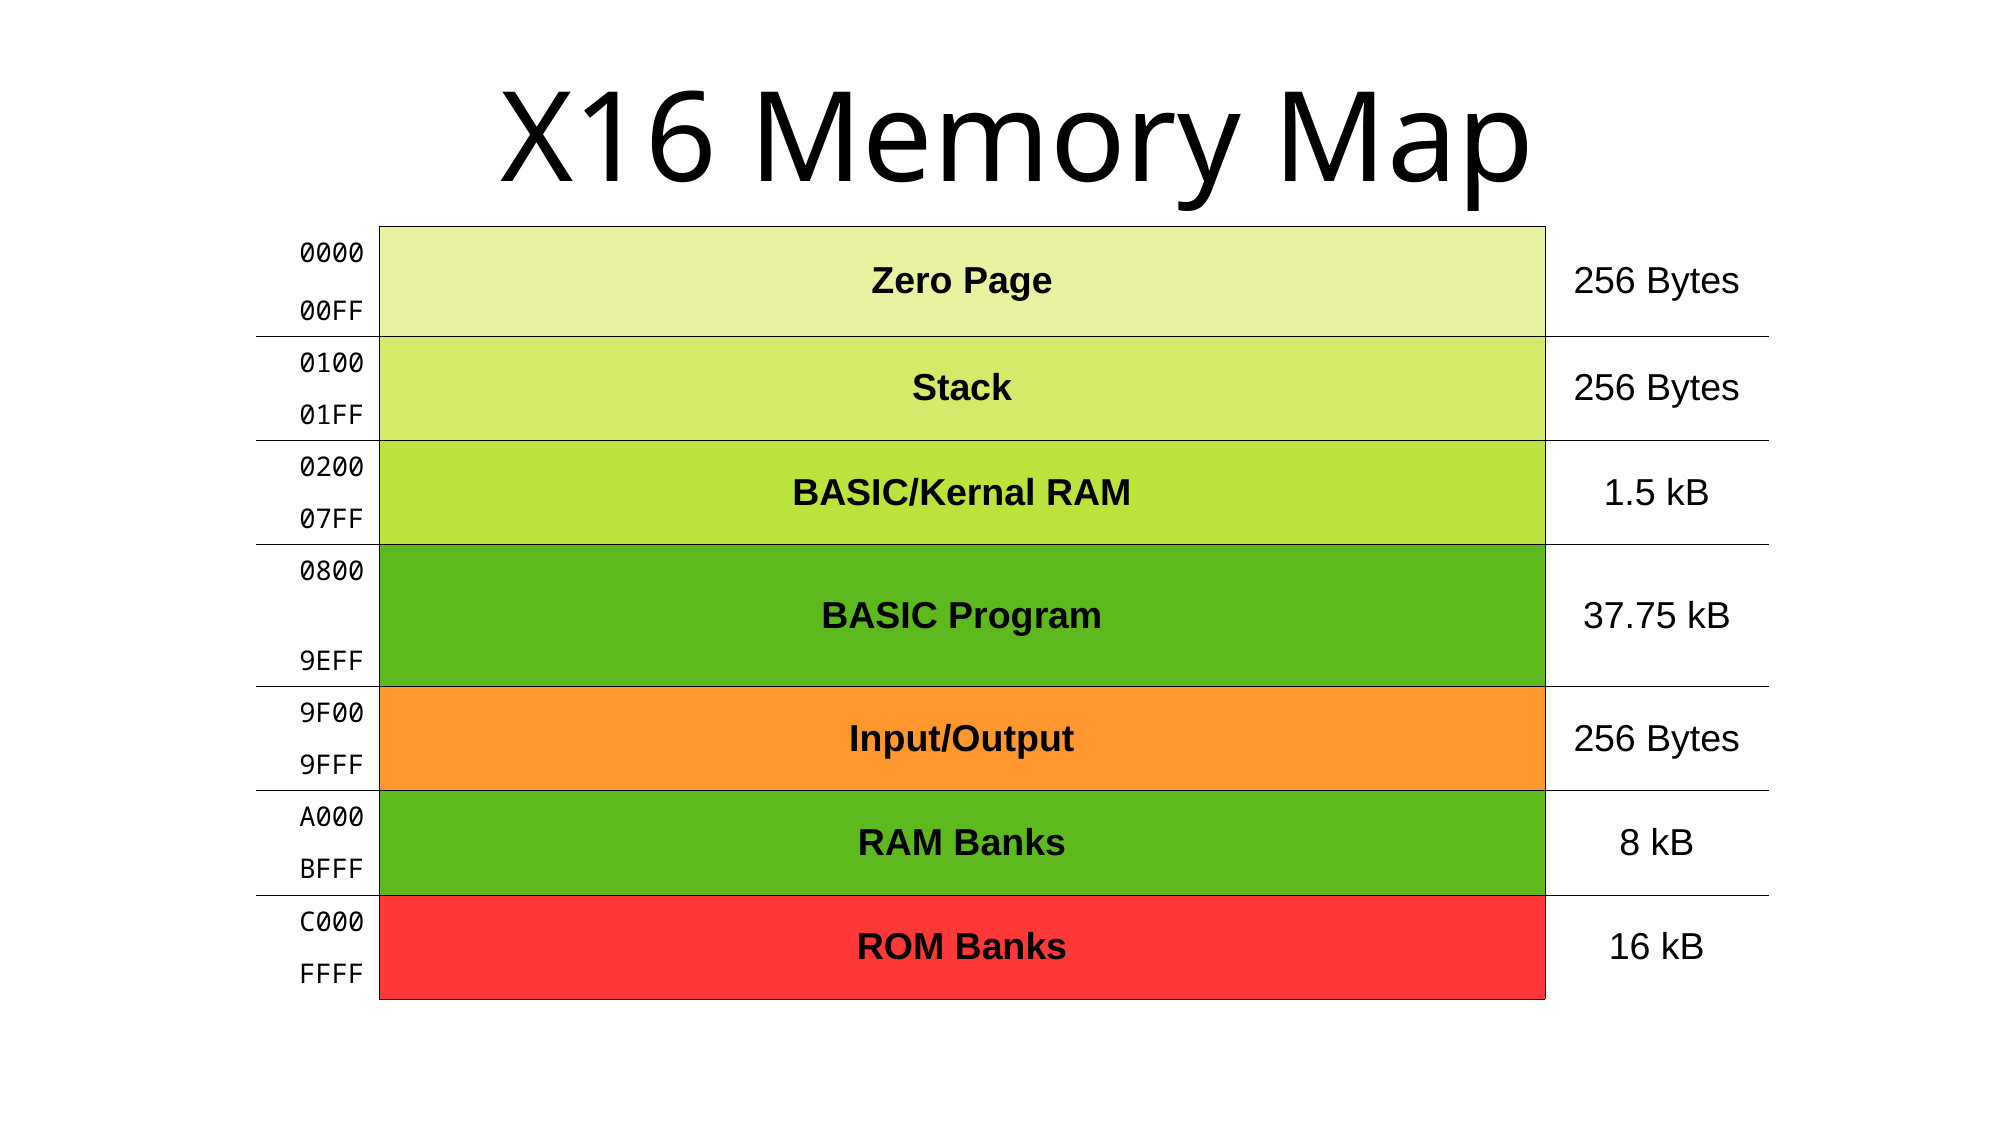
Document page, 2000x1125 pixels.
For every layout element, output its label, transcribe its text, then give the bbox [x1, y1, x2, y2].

table_cell 01FF [256, 388, 379, 440]
table_cell C000 [256, 896, 379, 947]
table_cell 0800 [256, 545, 379, 607]
table_cell ROM Banks [380, 896, 1545, 999]
table_header 256 Bytes [1546, 226, 1769, 336]
table_cell Input/Output [380, 687, 1545, 790]
table_cell 0200 [256, 441, 379, 492]
table_cell 00FF [256, 278, 379, 336]
table_cell 9FFF [256, 738, 379, 790]
table_cell 9F00 [256, 687, 379, 738]
table_cell 16 kB [1546, 896, 1769, 999]
table_cell 07FF [256, 492, 379, 544]
table_cell BFFF [256, 843, 379, 895]
table_cell Stack [380, 337, 1545, 440]
title X16 Memory Map [155, 26, 1881, 244]
table_cell 8 kB [1546, 791, 1769, 895]
table_cell 37.75 kB [1546, 545, 1769, 686]
table_header Zero Page [380, 227, 1545, 336]
table_cell BASIC/Kernal RAM [380, 441, 1545, 544]
table_cell 1.5 kB [1546, 441, 1769, 544]
table_cell 256 Bytes [1546, 687, 1769, 790]
table_cell 0100 [256, 337, 379, 388]
table_header 0000 [256, 226, 379, 278]
table_cell FFFF [256, 947, 379, 999]
table_cell A000 [256, 791, 379, 843]
table_cell 9EFF [256, 607, 379, 686]
table_cell 256 Bytes [1546, 337, 1769, 440]
table_cell BASIC Program [380, 545, 1545, 686]
table_cell RAM Banks [380, 791, 1545, 895]
